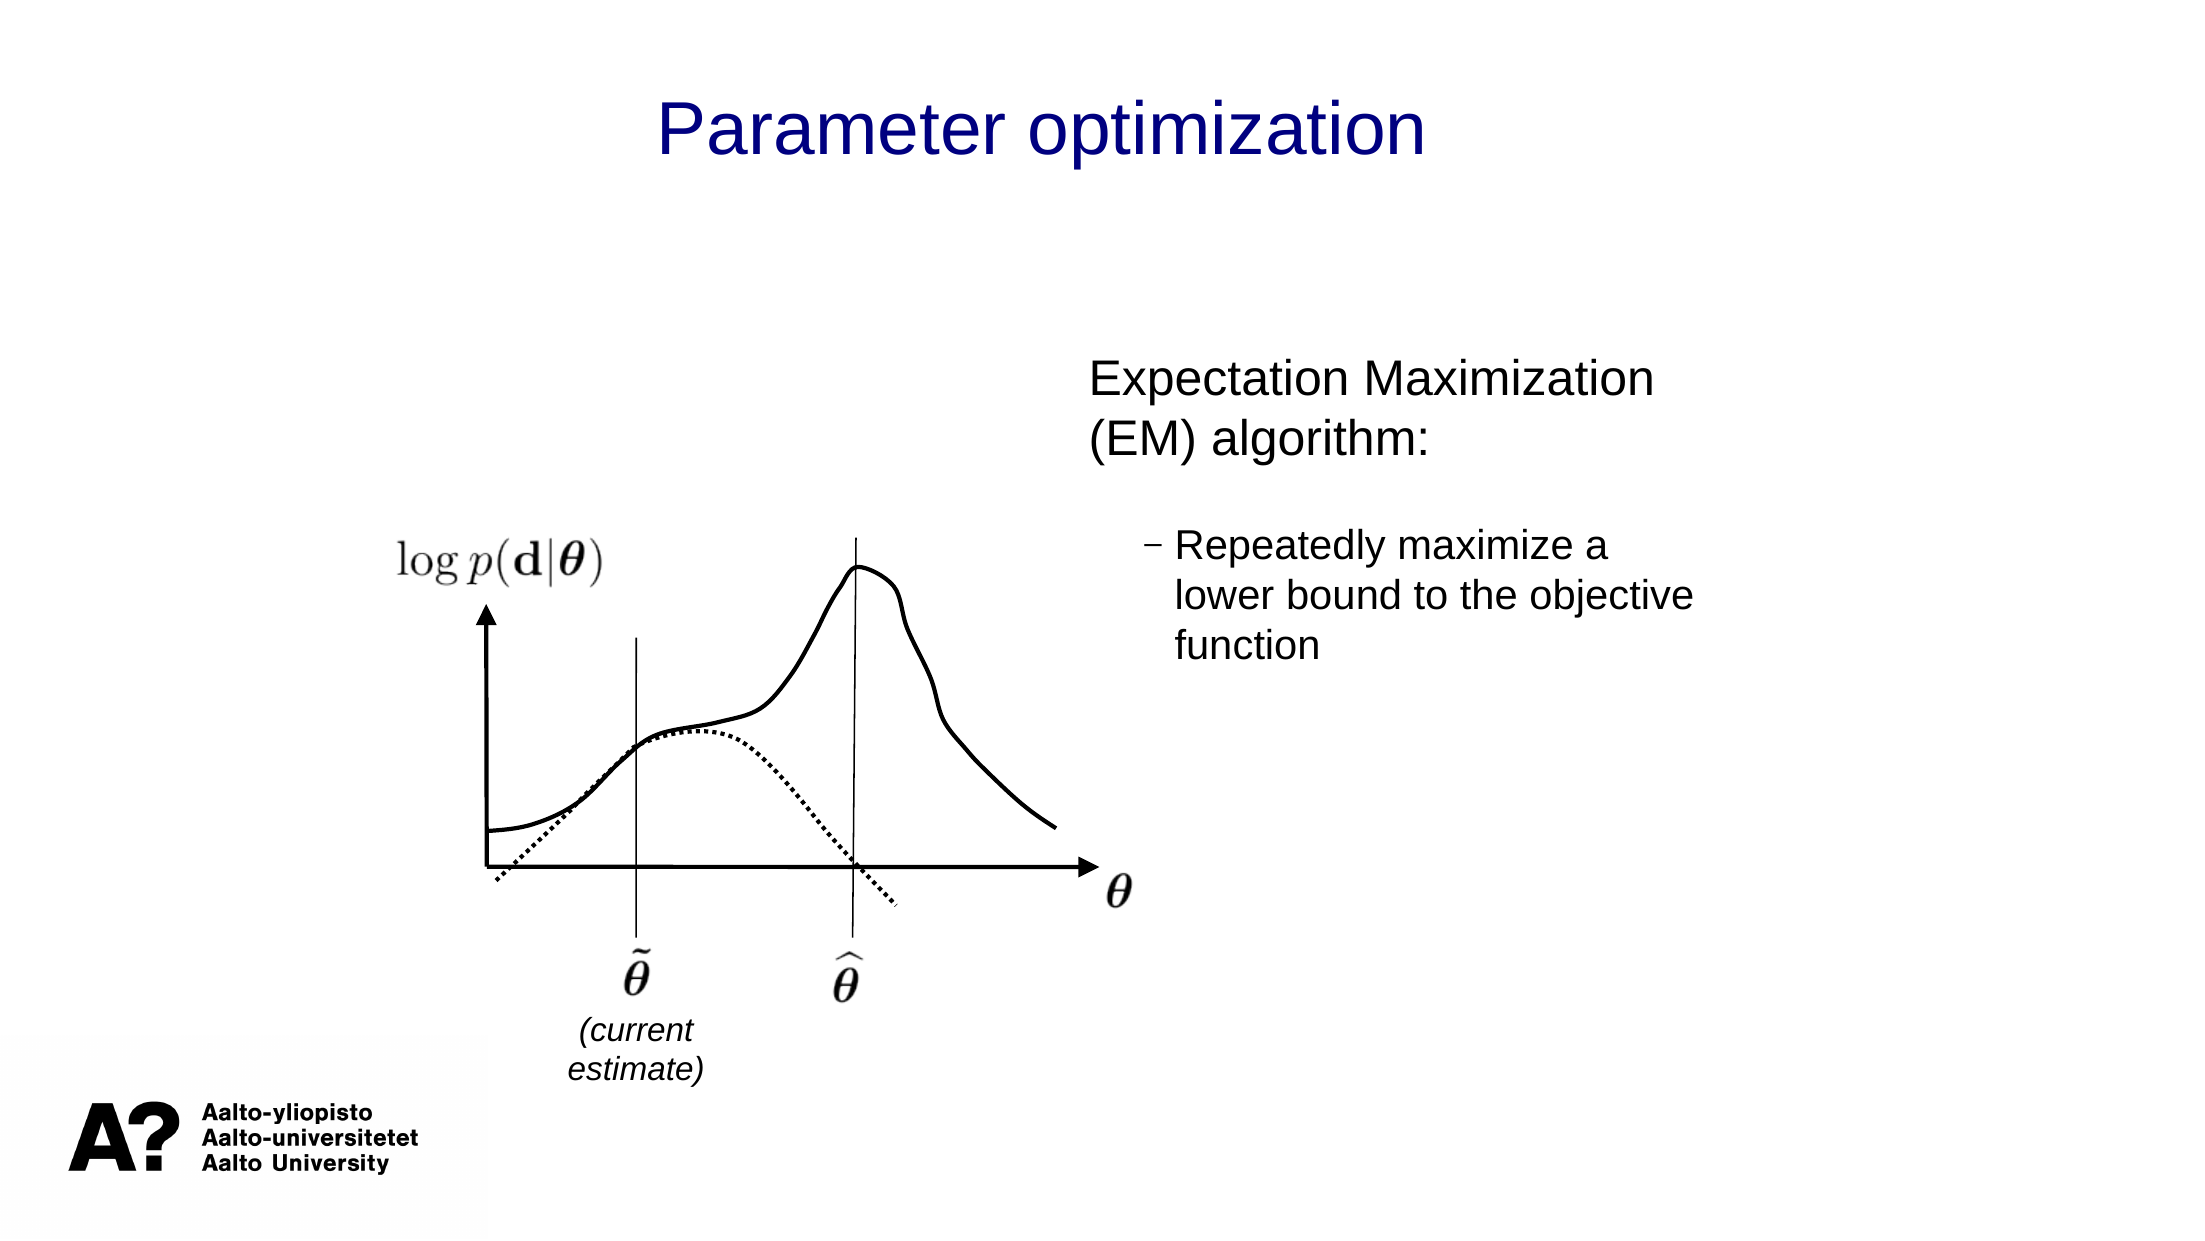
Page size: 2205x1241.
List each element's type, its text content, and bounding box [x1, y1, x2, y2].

picture [773, 931, 874, 1026]
picture [606, 937, 662, 1008]
text_box Repeatedly maximize a lower bound to the objective function [1086, 512, 1712, 838]
picture [0, 1035, 488, 1239]
title Parameter optimization [386, 65, 1699, 179]
text_box (current estimate) [536, 999, 737, 1096]
list Expectation Maximization (EM) algorithm: [998, 337, 1699, 1026]
picture [1073, 851, 1146, 926]
picture [373, 526, 615, 599]
